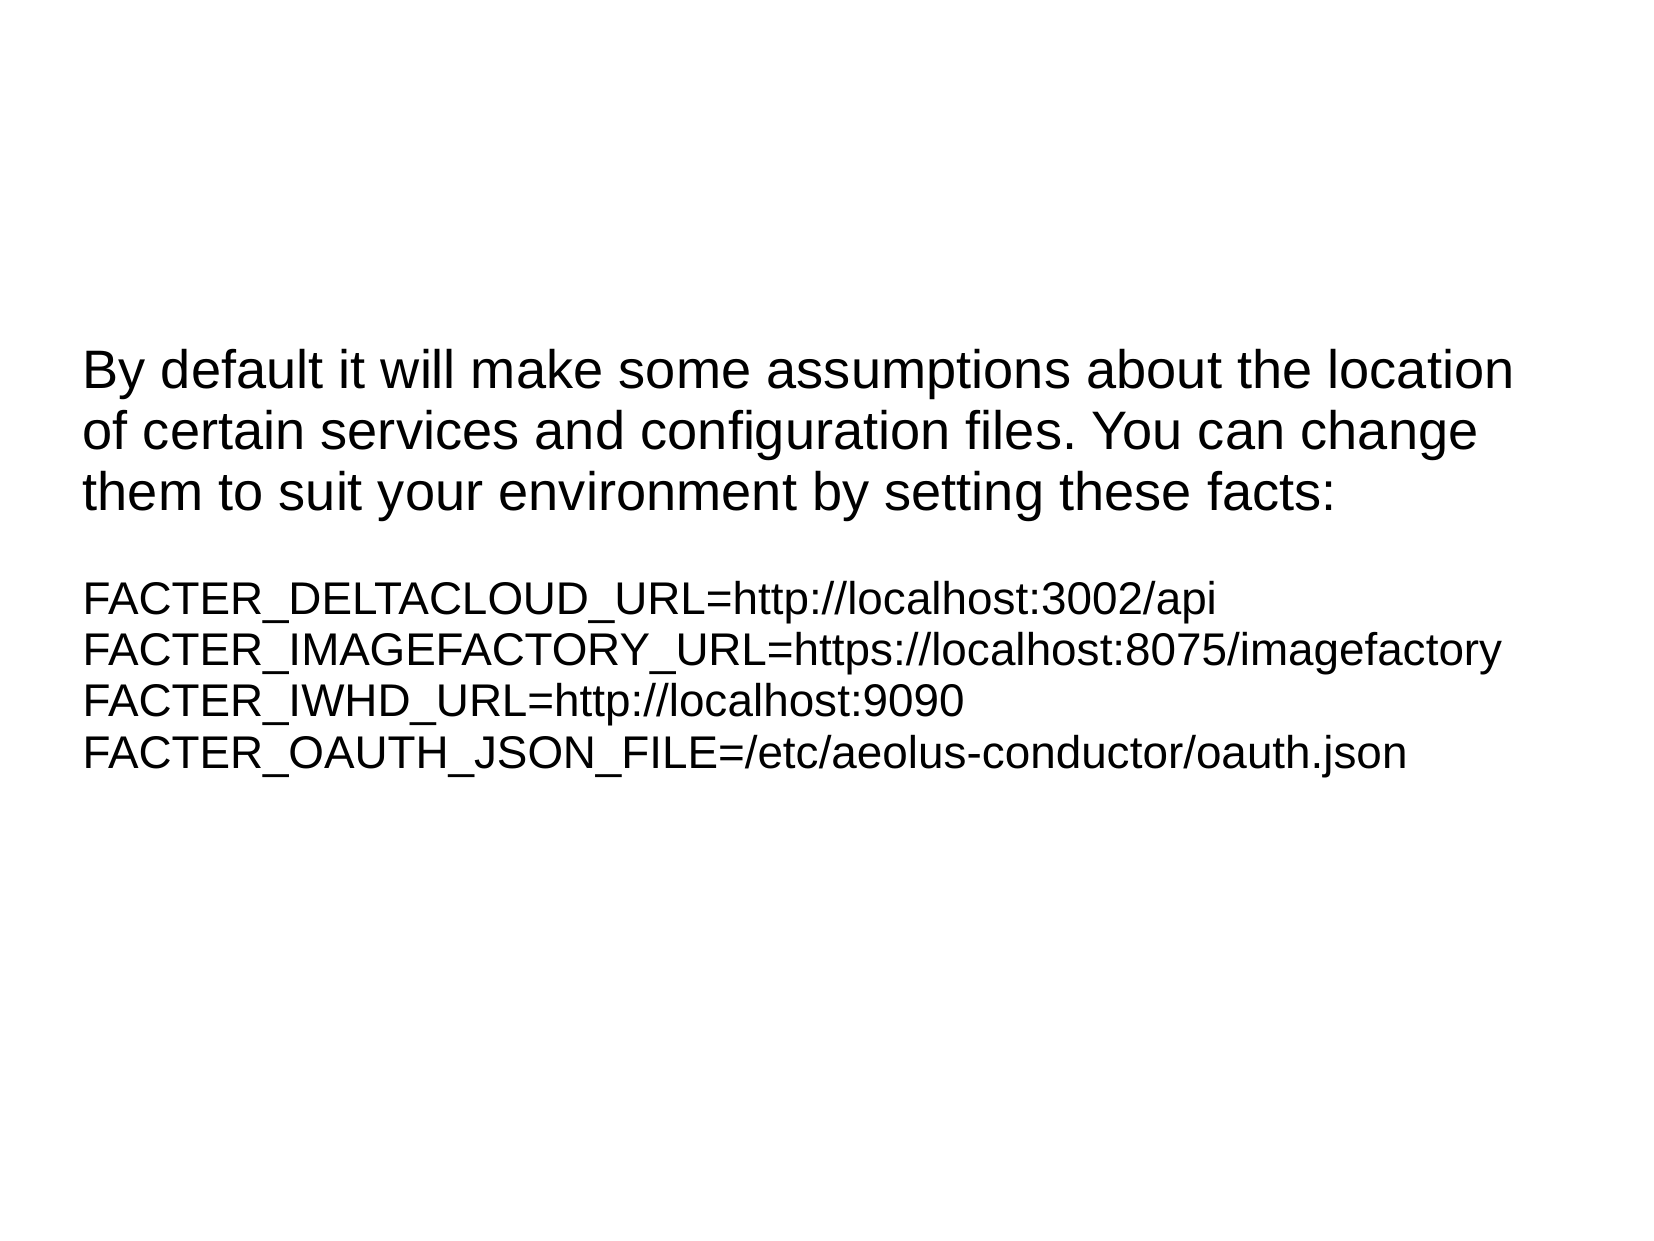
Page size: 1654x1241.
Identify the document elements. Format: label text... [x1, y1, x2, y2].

subtitle By default it will make some assumptions about the location of certain services and configuration files. You can change them to suit your environment by setting these facts: FACTER_DELTACLOUD_URL=http://localhost:3002/api FACTER_IMAGEFACTORY_URL=https://localhost:8075/imagefactory FACTER_IWHD_URL=http://localhost:9090 FACTER_OAUTH_JSON_FILE=/etc/aeolus-conductor/oauth.json [82, 290, 1538, 1010]
